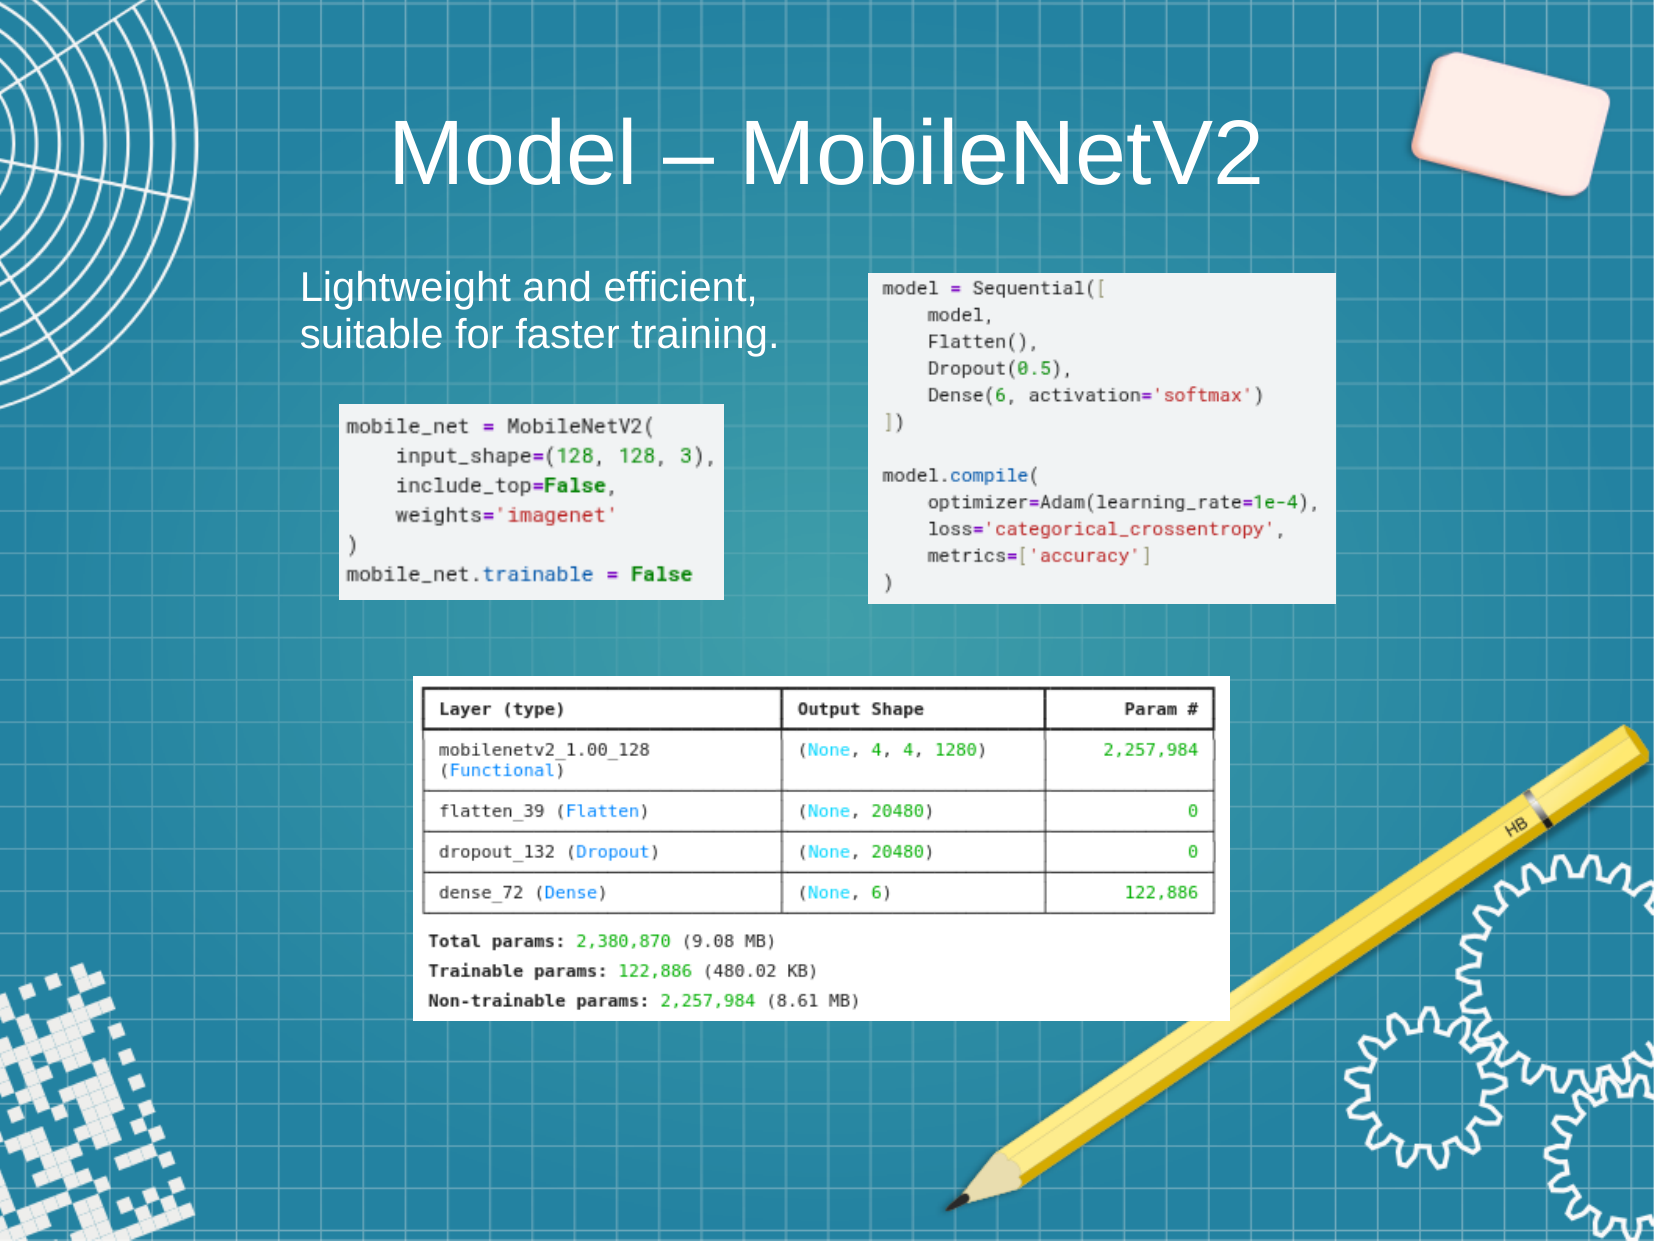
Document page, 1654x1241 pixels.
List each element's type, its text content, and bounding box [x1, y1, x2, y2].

picture [0, 0, 1654, 1241]
text_box Lightweight and efficient, suitable for faster training. [285, 256, 856, 391]
title Model – MobileNetV2 [82, 49, 1571, 257]
